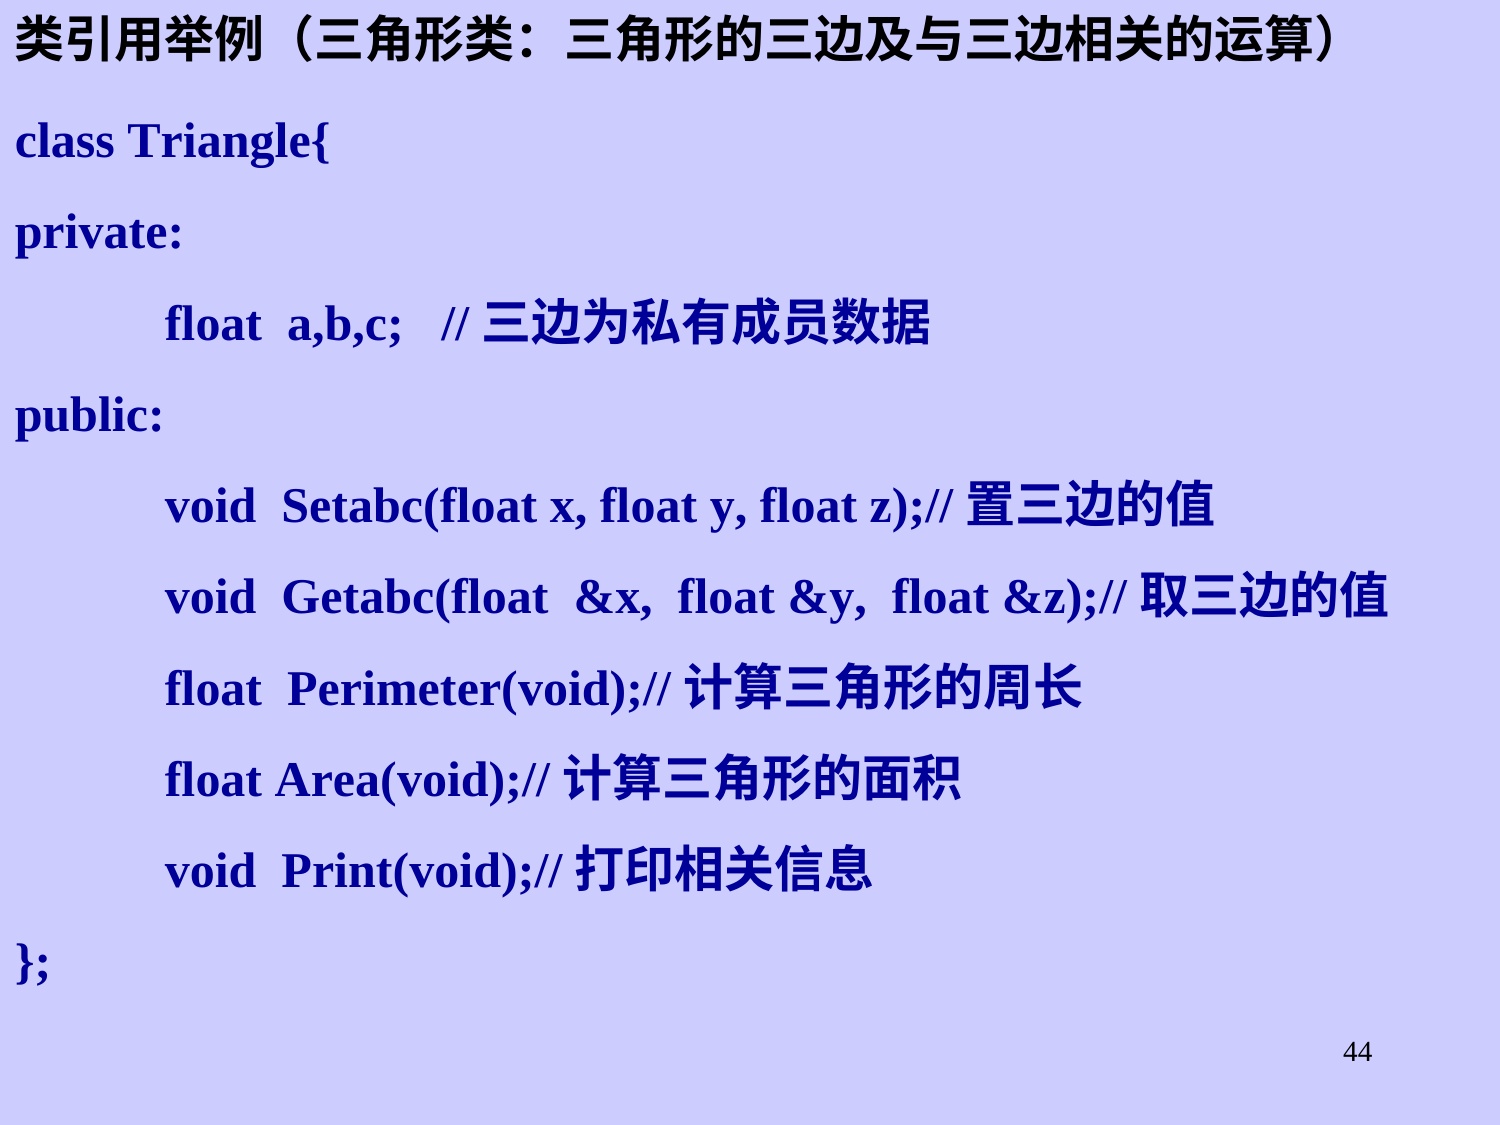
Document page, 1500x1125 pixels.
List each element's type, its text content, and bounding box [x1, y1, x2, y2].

text_box class Triangle{ private: float a,b,c; //三边为私有成员数据 public: void Setabc(float x, float y, float z);//置三边的值 void Getabc(float &x, float &y, float &z);//取三边的值 float Perimeter(void);//计算三角形的周长 float Area(void);//计算三角形的面积 void Print(void);//打印相关信息 }; [0, 99, 1476, 997]
text_box 类引用举例（三角形类：三角形的三边及与三边相关的运算） [0, 0, 1500, 76]
text_box <编号> [1074, 1025, 1388, 1101]
